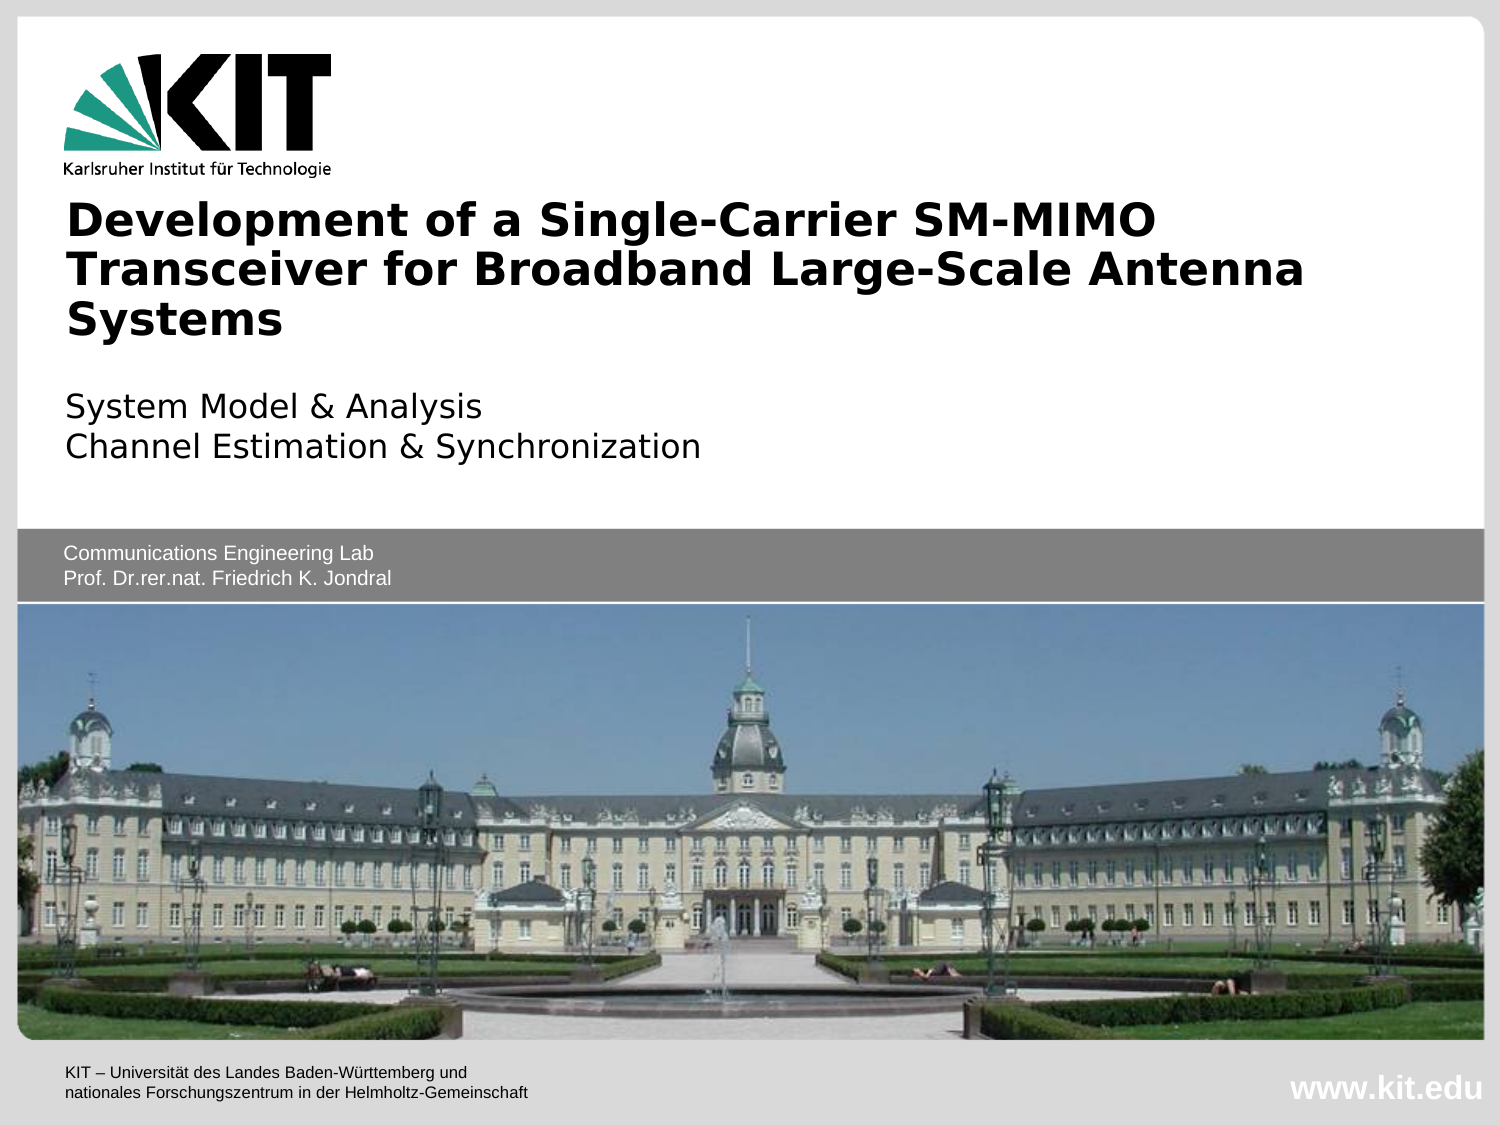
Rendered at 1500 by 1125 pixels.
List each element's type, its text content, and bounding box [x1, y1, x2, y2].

text_box System Model & Analysis Channel Estimation & Synchronization [65, 385, 1439, 488]
picture [0, 0, 1500, 1125]
text_box Development of a Single-Carrier SM-MIMO Transceiver for Broadband Large-Scale Antenna Systems [66, 226, 1443, 346]
